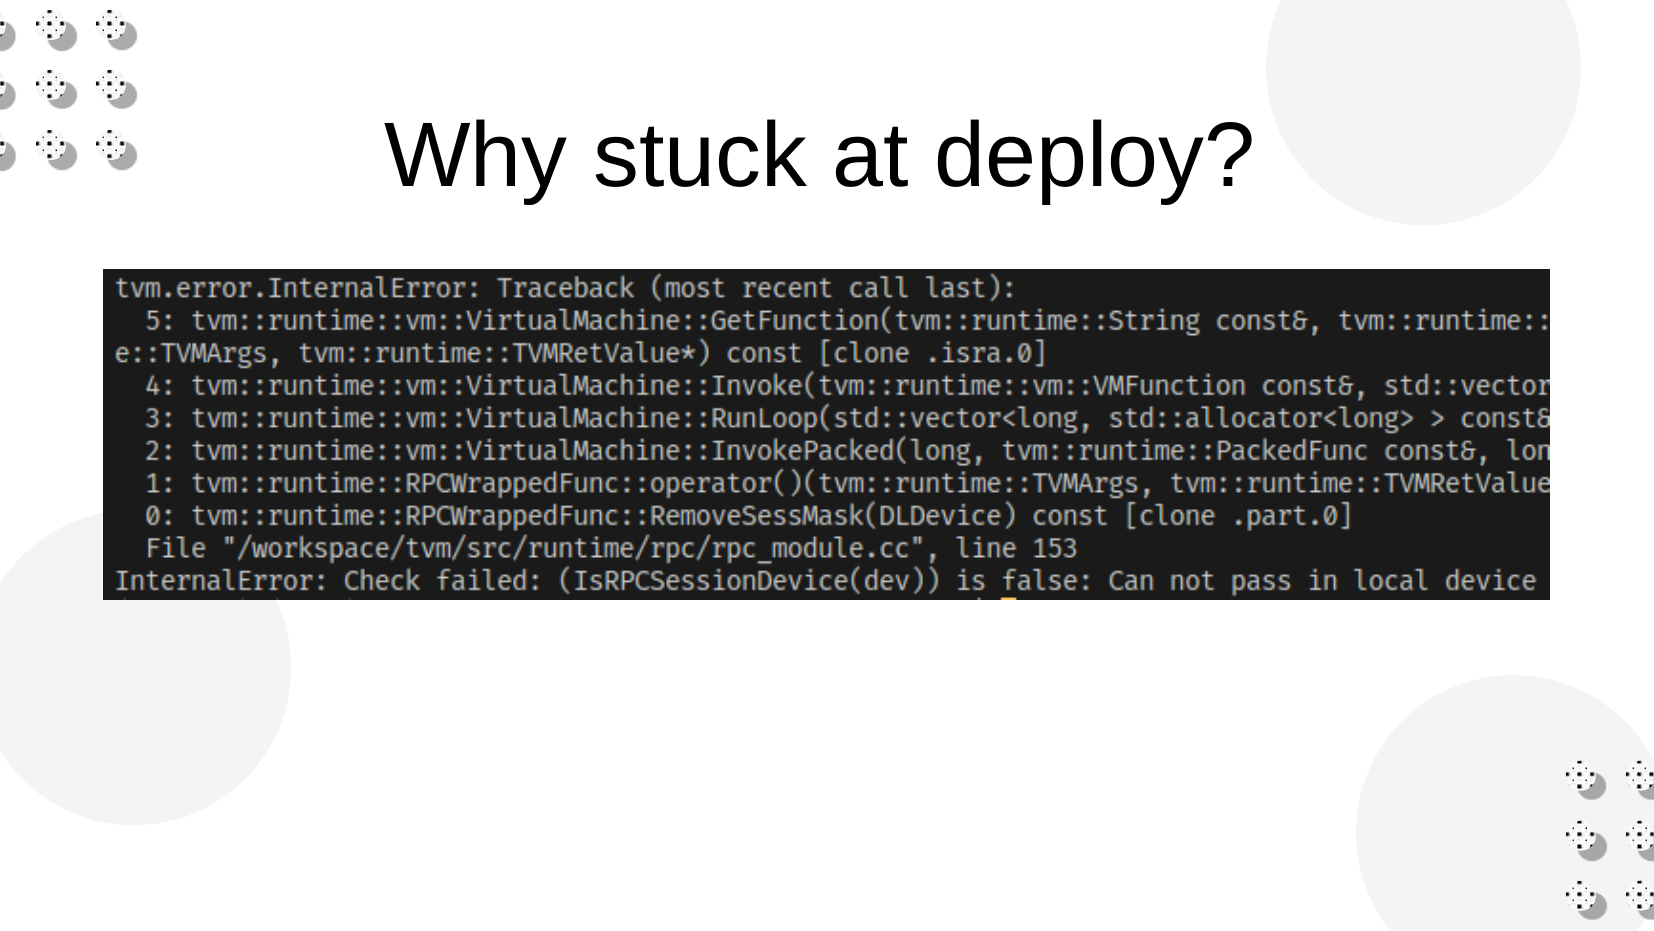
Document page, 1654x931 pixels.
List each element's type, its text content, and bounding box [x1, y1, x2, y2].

picture [1565, 820, 1596, 851]
picture [1625, 820, 1654, 851]
picture [35, 129, 67, 160]
picture [103, 269, 1550, 601]
picture [0, 132, 7, 158]
title Why stuck at deploy? [76, 76, 1565, 233]
picture [0, 13, 6, 37]
picture [1565, 880, 1596, 911]
picture [35, 9, 66, 41]
picture [1625, 880, 1654, 911]
picture [95, 9, 126, 40]
picture [0, 73, 6, 98]
picture [1565, 760, 1596, 791]
picture [98, 69, 123, 76]
picture [35, 69, 66, 100]
picture [1625, 760, 1654, 791]
